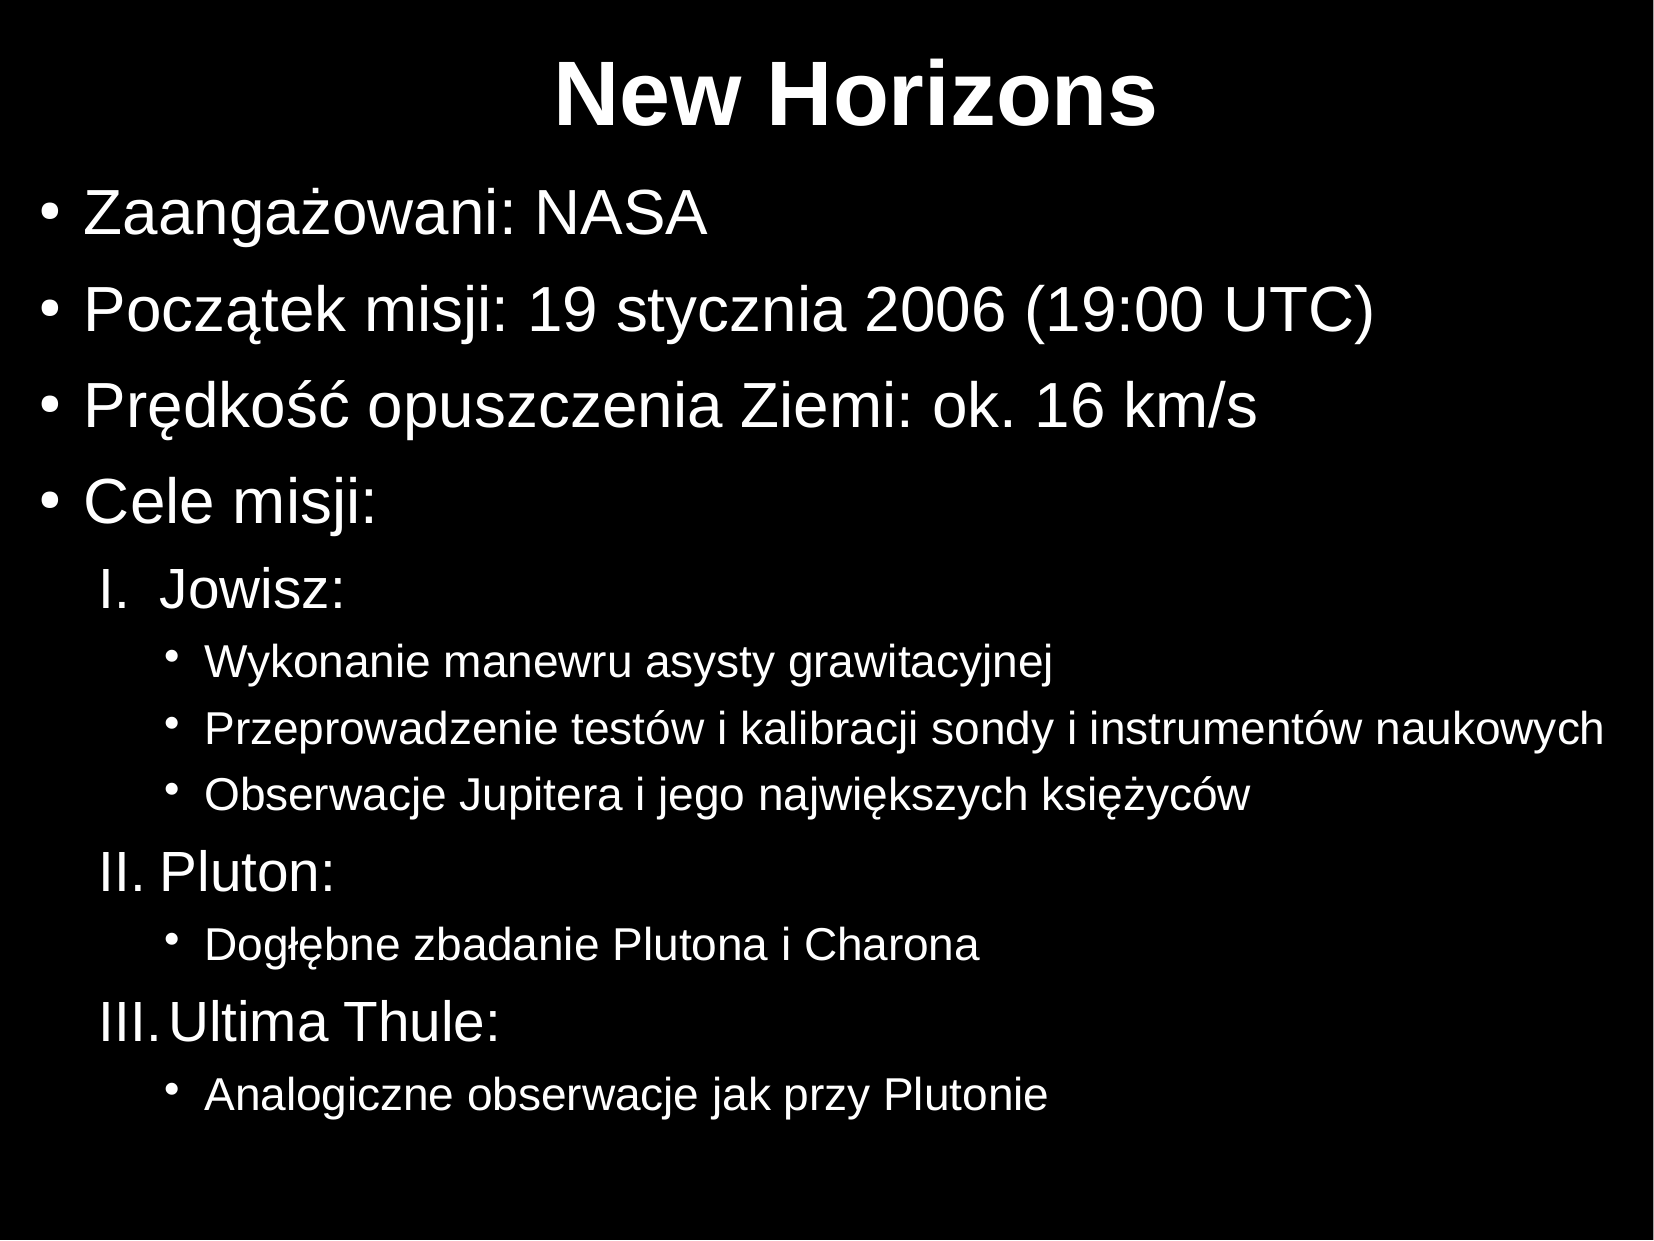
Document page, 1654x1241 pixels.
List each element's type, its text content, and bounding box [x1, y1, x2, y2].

title New Horizons [437, 35, 1276, 152]
list Zaangażowani: NASA Początek misji: 19 stycznia 2006 (19:00 UTC) Prędkość opuszczenia Ziemi: ok. 16 km/s Cele misji: Jowisz: Wykonanie manewru asysty grawitacyjnej Przeprowadzenie testów i kalibracji sondy i instrumentów naukowych Obserwacje Jupitera i jego największych księżyców Pluton: Dogłębne zbadanie Plutona i Charona Ultima Thule: Analogiczne obserwacje jak przy Plutonie [23, 177, 1630, 1170]
